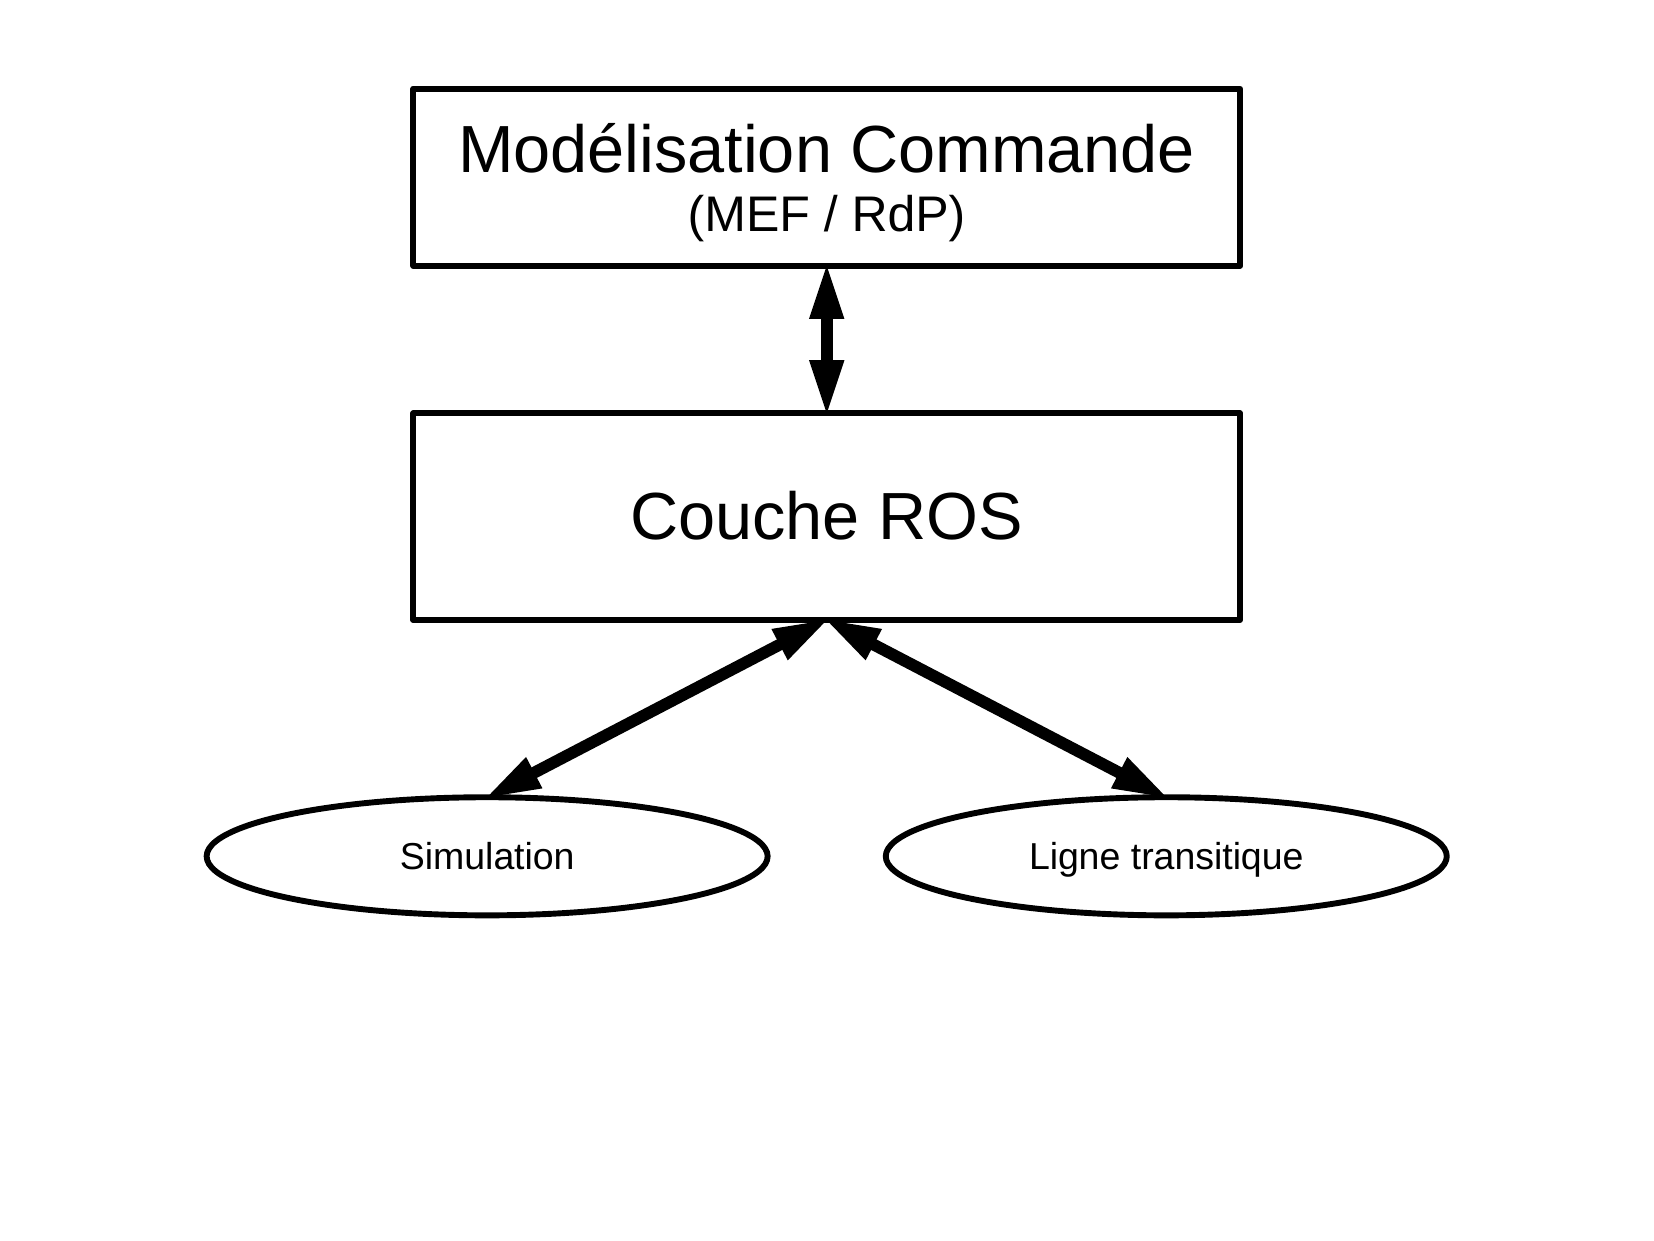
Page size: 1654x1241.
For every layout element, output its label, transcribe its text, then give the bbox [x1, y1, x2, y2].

text_box Ligne transitique [885, 797, 1447, 916]
text_box Simulation [206, 797, 768, 916]
text_box Modélisation Commande (MEF / RdP) [413, 88, 1241, 266]
text_box Couche ROS [413, 413, 1241, 621]
